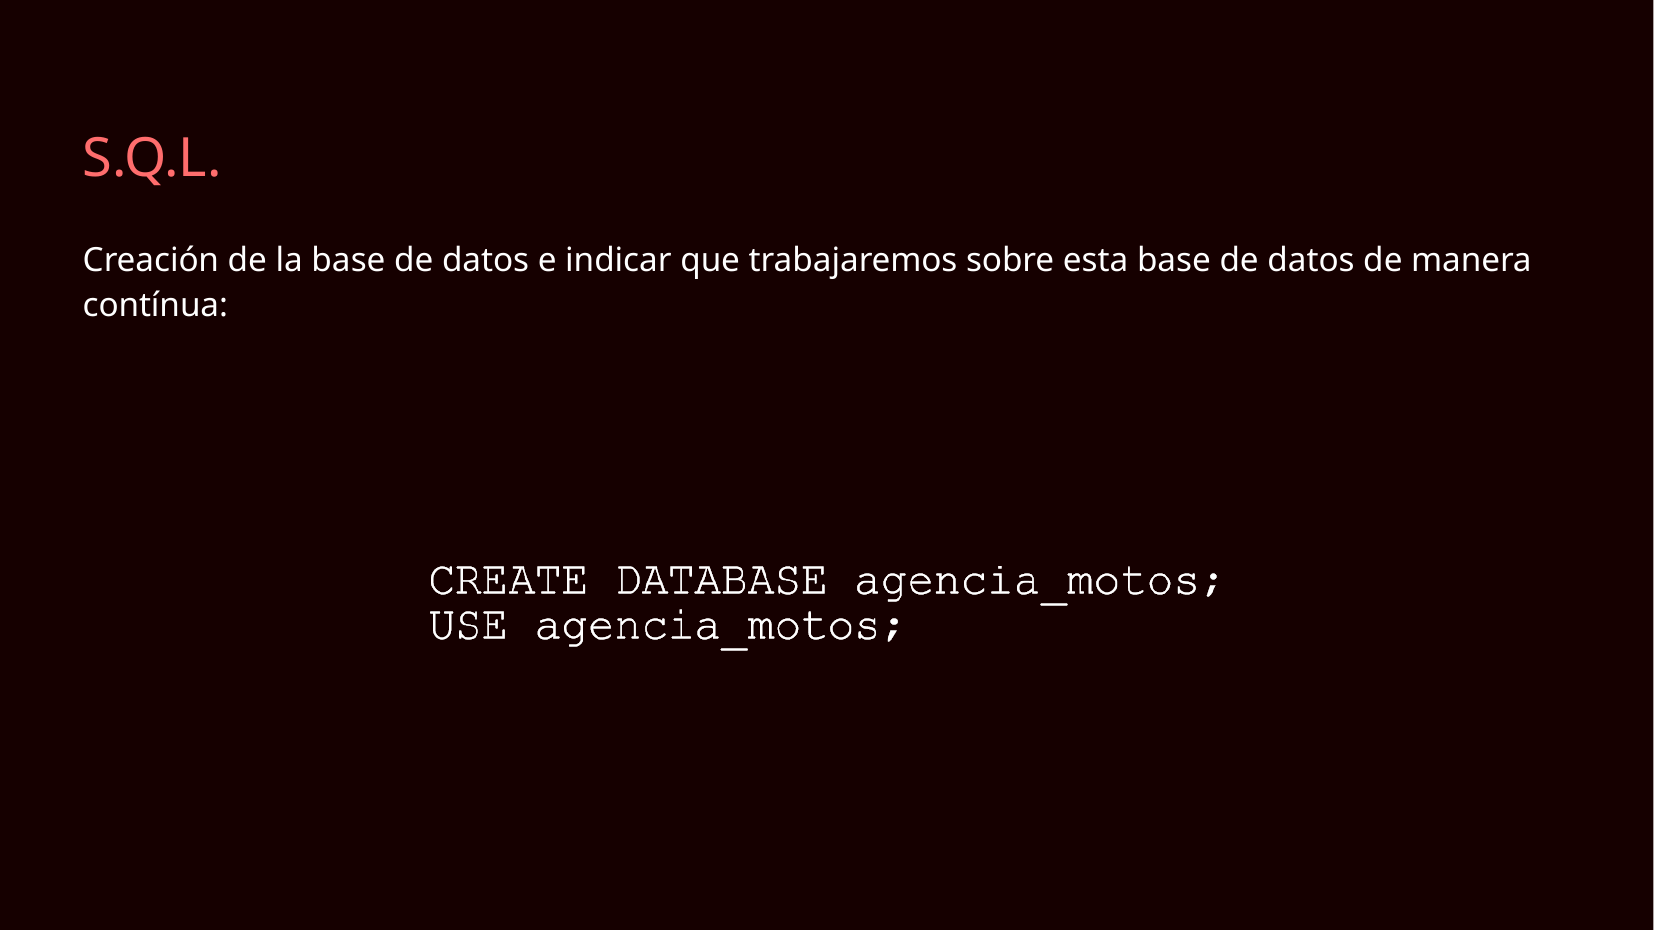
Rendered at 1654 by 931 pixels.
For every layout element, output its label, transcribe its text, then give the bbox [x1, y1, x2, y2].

title S.Q.L. [82, 37, 1571, 193]
list Creación de la base de datos e indicar que trabajaremos sobre esta base de datos de manera contínua: [82, 236, 1565, 355]
picture [428, 566, 1226, 656]
